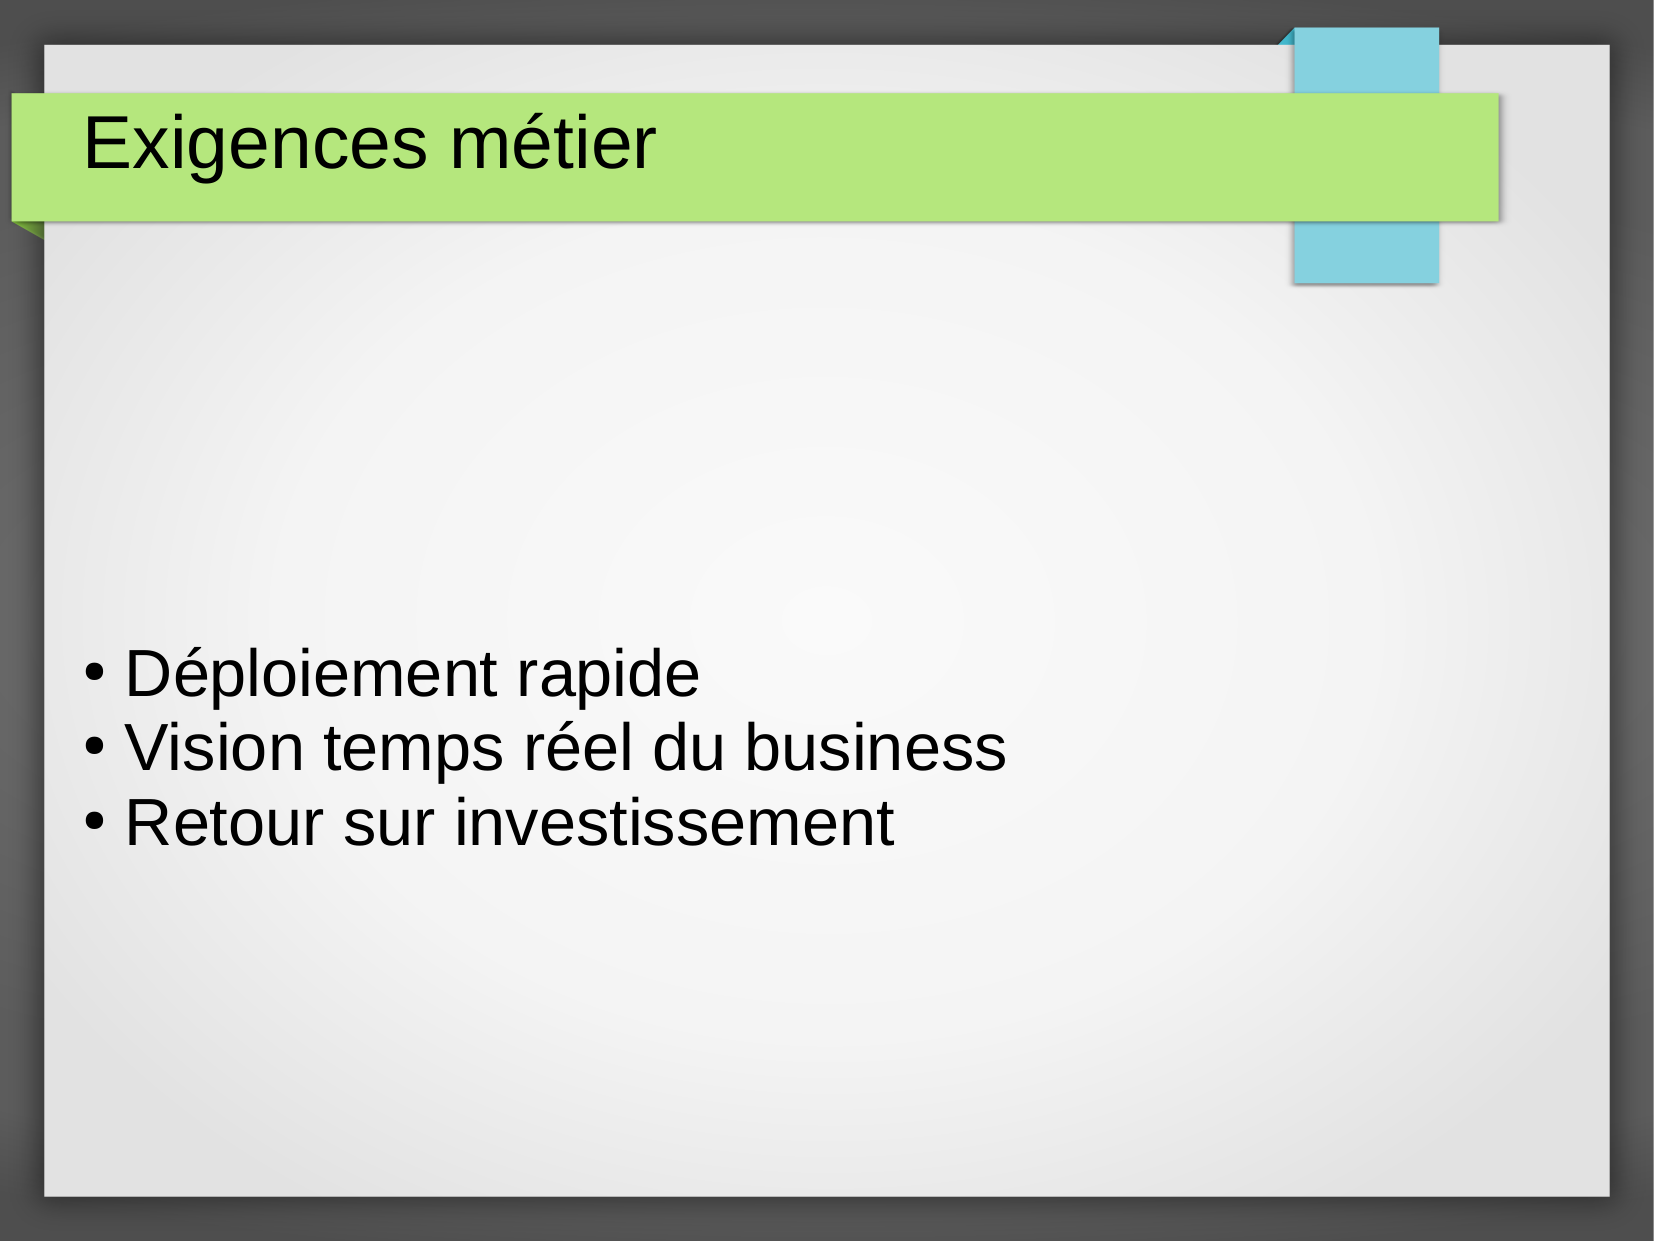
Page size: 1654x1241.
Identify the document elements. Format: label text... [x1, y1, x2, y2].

subtitle Déploiement rapide Vision temps réel du business Retour sur investissement [82, 49, 1571, 1010]
picture [0, 0, 1654, 1241]
